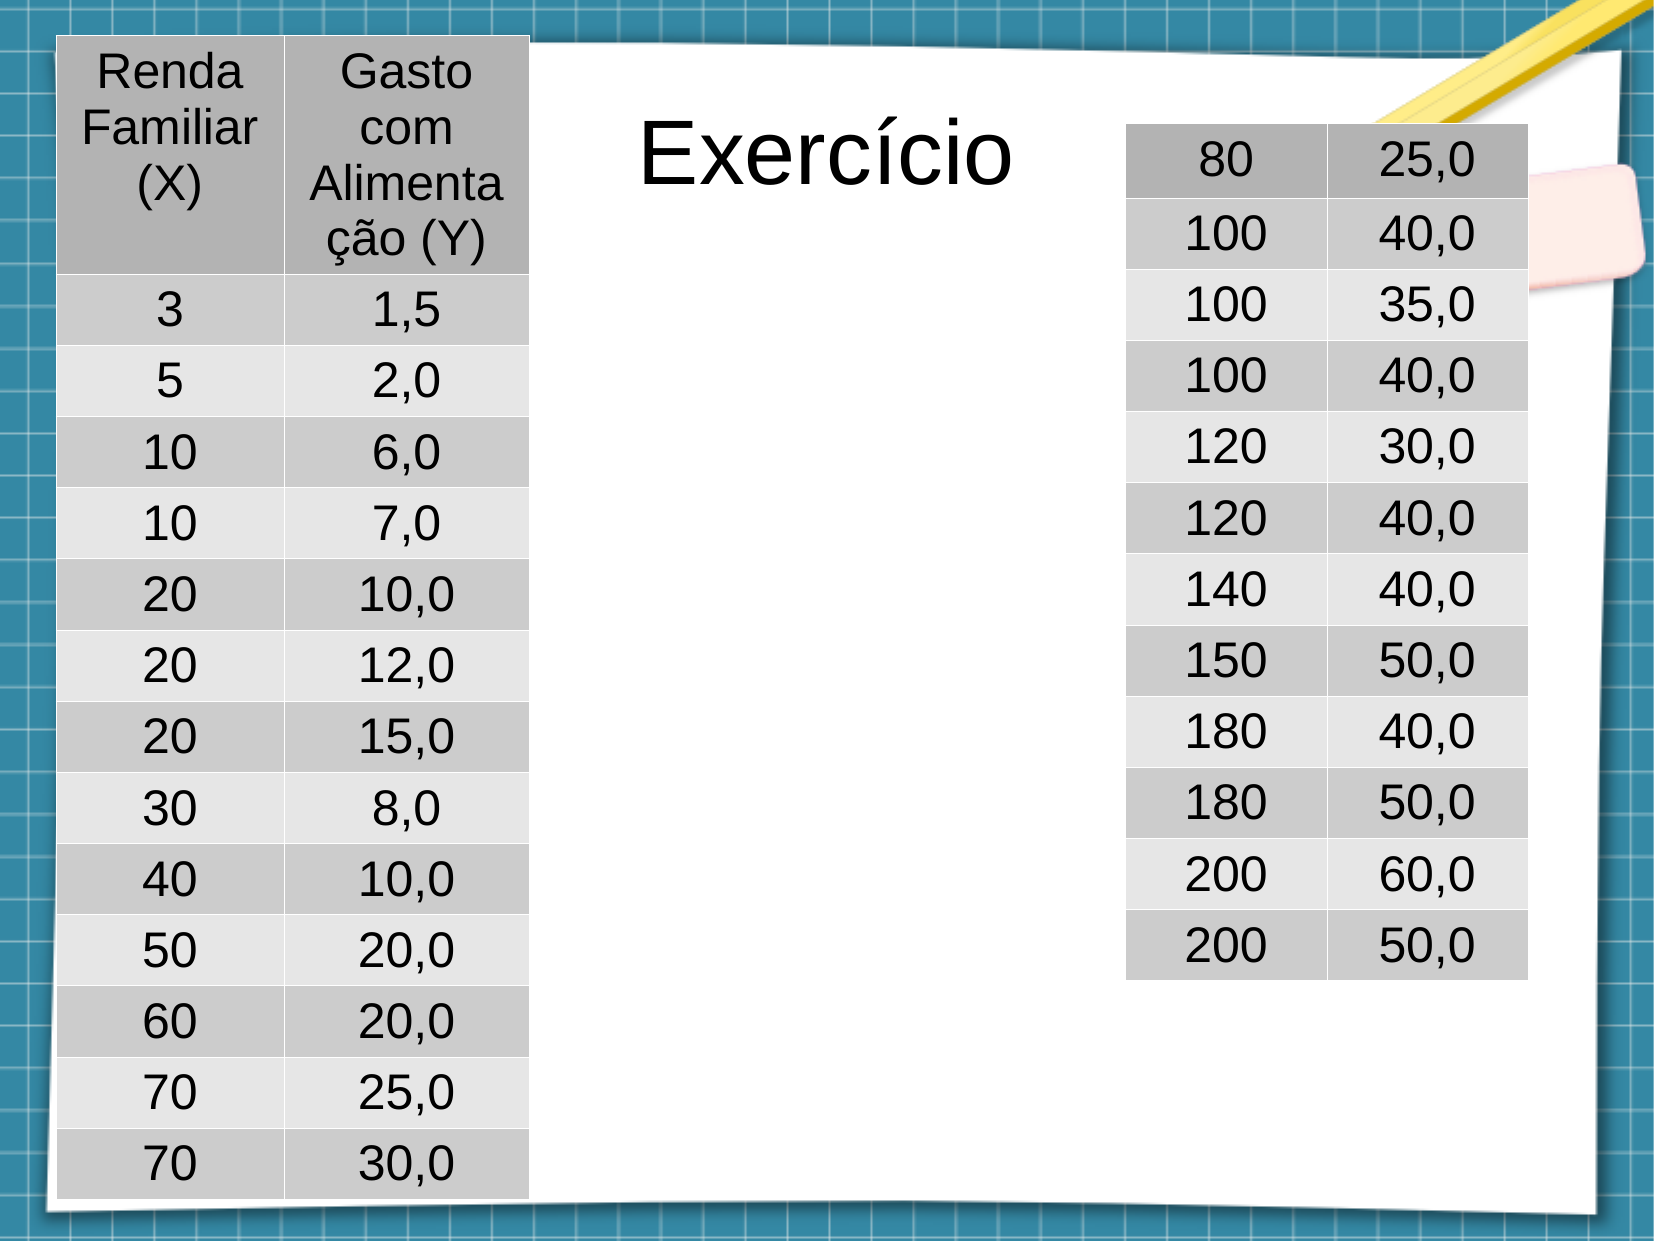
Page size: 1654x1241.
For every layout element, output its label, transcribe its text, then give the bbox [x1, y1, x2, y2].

table_cell 20 [57, 631, 284, 701]
table_cell 20,0 [285, 915, 529, 985]
table_header Renda Familiar (X) [57, 36, 284, 274]
table_cell 10,0 [285, 559, 529, 630]
table_cell 50 [57, 915, 284, 985]
picture [0, 0, 1654, 1241]
table_cell 70 [57, 1058, 284, 1128]
table_cell 8,0 [285, 773, 529, 843]
table_cell 140 [1126, 554, 1327, 625]
table_cell 30 [57, 773, 284, 843]
table_cell 40,0 [1328, 483, 1528, 553]
table_cell 35,0 [1328, 270, 1528, 340]
table_cell 20,0 [285, 986, 529, 1057]
table_cell 200 [1126, 839, 1327, 909]
table_cell 30,0 [1328, 412, 1528, 482]
table_cell 2,0 [285, 346, 529, 416]
table_cell 10 [57, 488, 284, 558]
table_cell 40 [57, 844, 284, 914]
table_cell 70 [57, 1129, 284, 1199]
table_cell 6,0 [285, 417, 529, 487]
table_cell 7,0 [285, 488, 529, 558]
table_cell 5 [57, 346, 284, 416]
title Exercício [530, 49, 1571, 257]
table_cell 40,0 [1328, 199, 1528, 269]
table_cell 200 [1126, 910, 1327, 980]
table_header 80 [1126, 124, 1327, 198]
table_cell 40,0 [1328, 697, 1528, 767]
table_cell 60,0 [1328, 839, 1528, 909]
table_header 25,0 [1328, 124, 1528, 198]
table_cell 50,0 [1328, 626, 1528, 696]
table_cell 15,0 [285, 702, 529, 772]
table_cell 150 [1126, 626, 1327, 696]
table_header Gasto com Alimentação (Y) [285, 36, 529, 274]
table_cell 20 [57, 702, 284, 772]
table_cell 180 [1126, 697, 1327, 767]
table_cell 120 [1126, 412, 1327, 482]
table_cell 10 [57, 417, 284, 487]
table_cell 40,0 [1328, 554, 1528, 625]
table_cell 10,0 [285, 844, 529, 914]
table_cell 100 [1126, 270, 1327, 340]
table_cell 50,0 [1328, 910, 1528, 980]
table_cell 180 [1126, 768, 1327, 838]
table_cell 120 [1126, 483, 1327, 553]
table_cell 12,0 [285, 631, 529, 701]
table_cell 1,5 [285, 275, 529, 345]
table_cell 20 [57, 559, 284, 630]
table_cell 60 [57, 986, 284, 1057]
table_cell 100 [1126, 199, 1327, 269]
table_cell 100 [1126, 341, 1327, 411]
table_cell 30,0 [285, 1129, 529, 1199]
table_cell 25,0 [285, 1058, 529, 1128]
table_cell 3 [57, 275, 284, 345]
table_cell 40,0 [1328, 341, 1528, 411]
table_cell 50,0 [1328, 768, 1528, 838]
